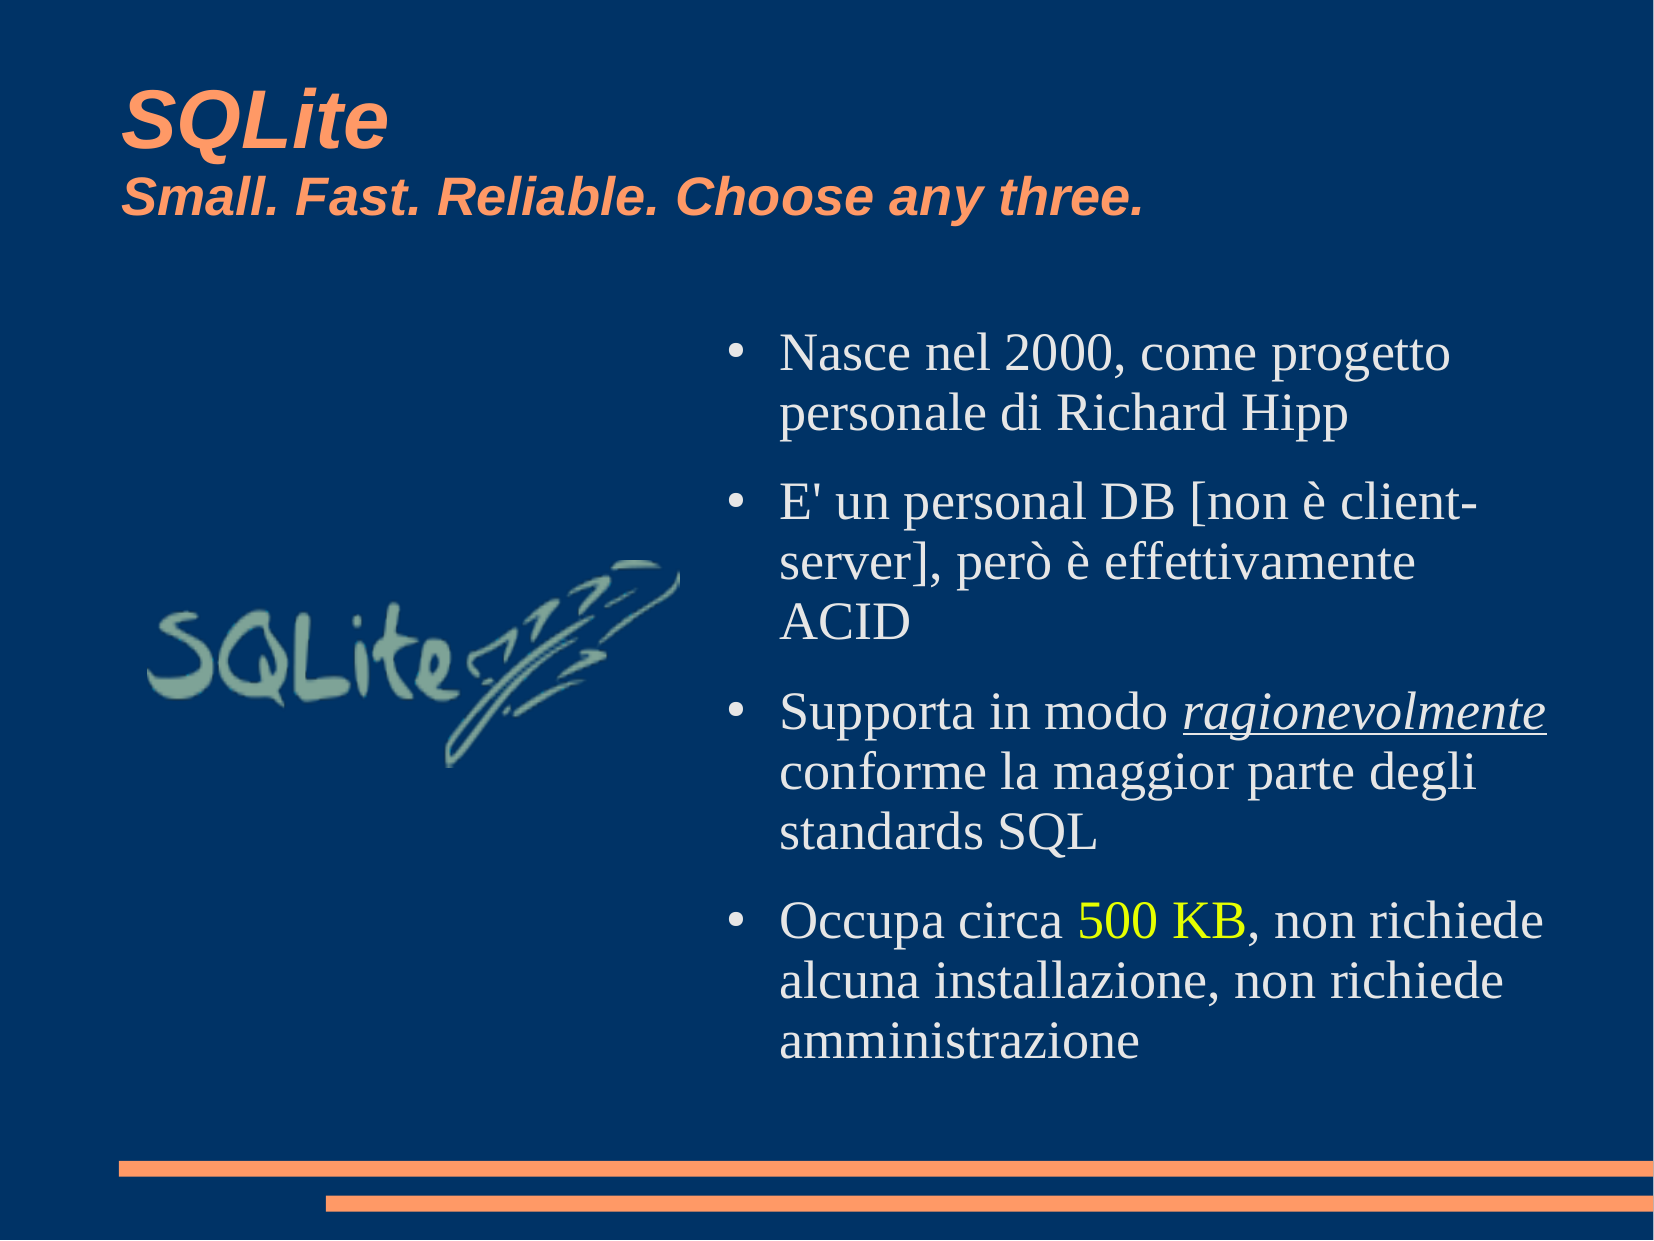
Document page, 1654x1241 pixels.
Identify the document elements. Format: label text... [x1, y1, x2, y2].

picture [147, 560, 680, 768]
title SQLite Small. Fast. Reliable. Choose any three. [121, 53, 1534, 246]
list Nasce nel 2000, come progetto personale di Richard Hipp E' un personal DB [non è client-server], però è effettivamente ACID Supporta in modo ragionevolmente conforme la maggior parte degli standards SQL Occupa circa 500 KB, non richiede alcuna installazione, non richiede amministrazione [708, 322, 1562, 1118]
